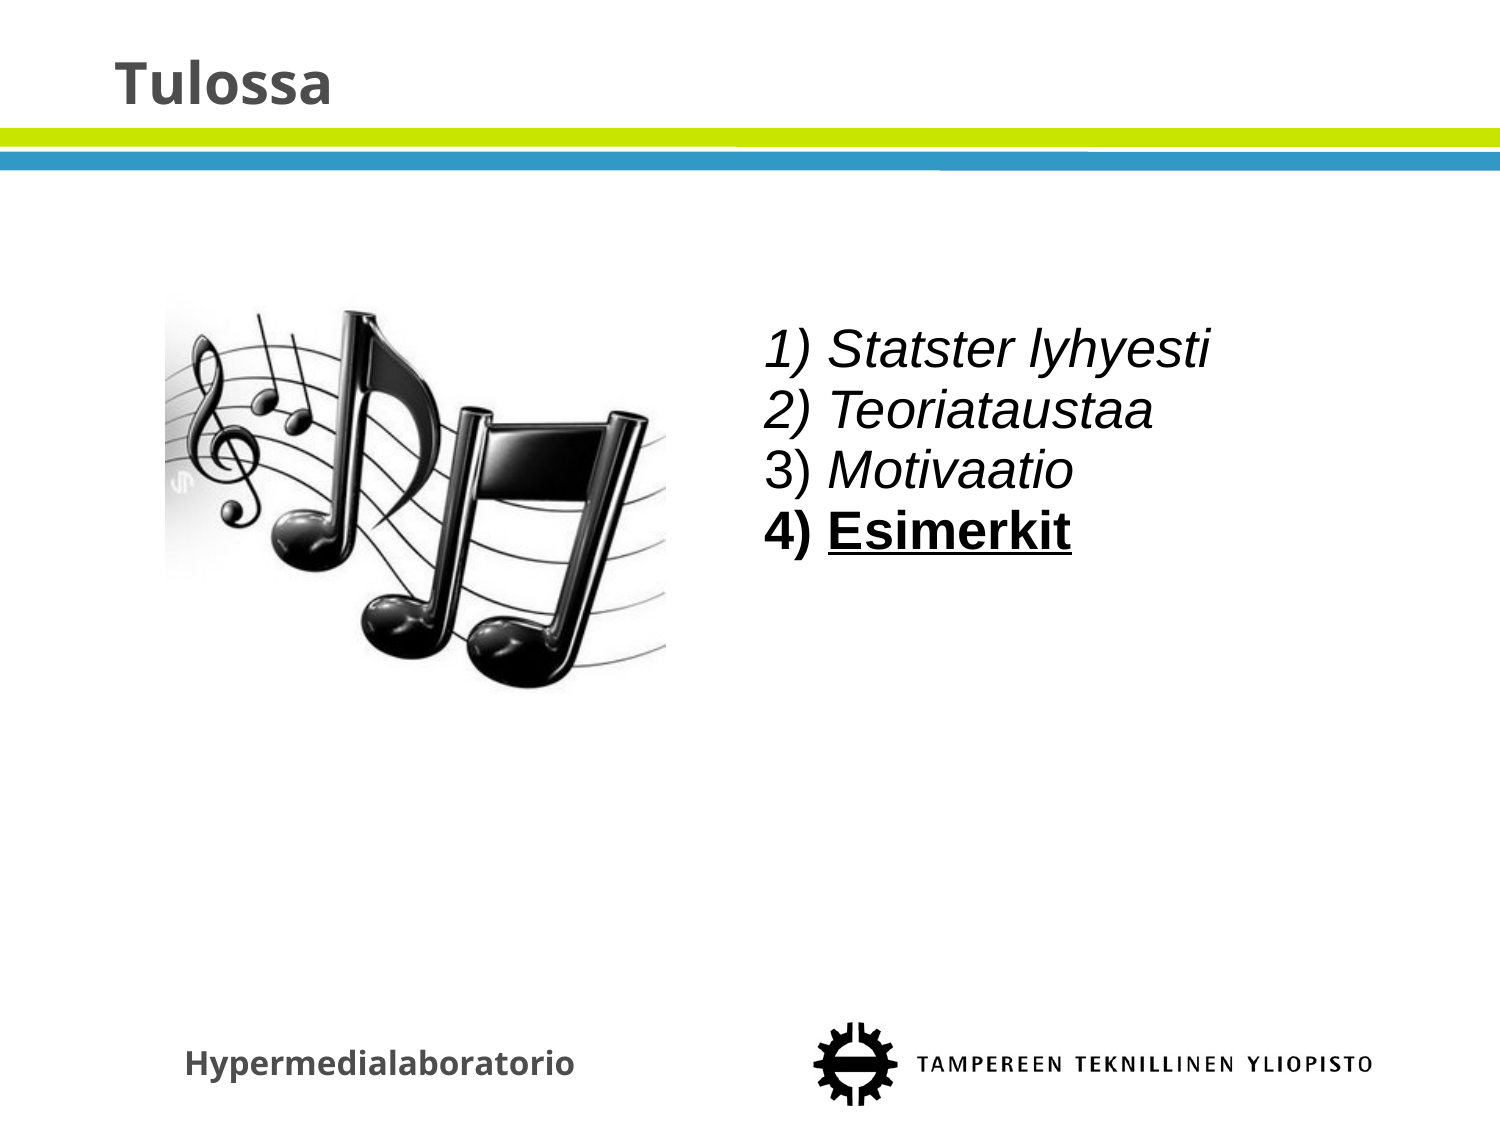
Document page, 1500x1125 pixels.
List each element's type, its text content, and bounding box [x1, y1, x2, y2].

table_header Statster lyhyesti Teoriataustaa Motivaatio Esimerkit [750, 255, 1399, 893]
title Tulossa [100, 3, 1100, 159]
table_header [100, 255, 750, 893]
picture [813, 1022, 1377, 1106]
picture [165, 231, 666, 732]
